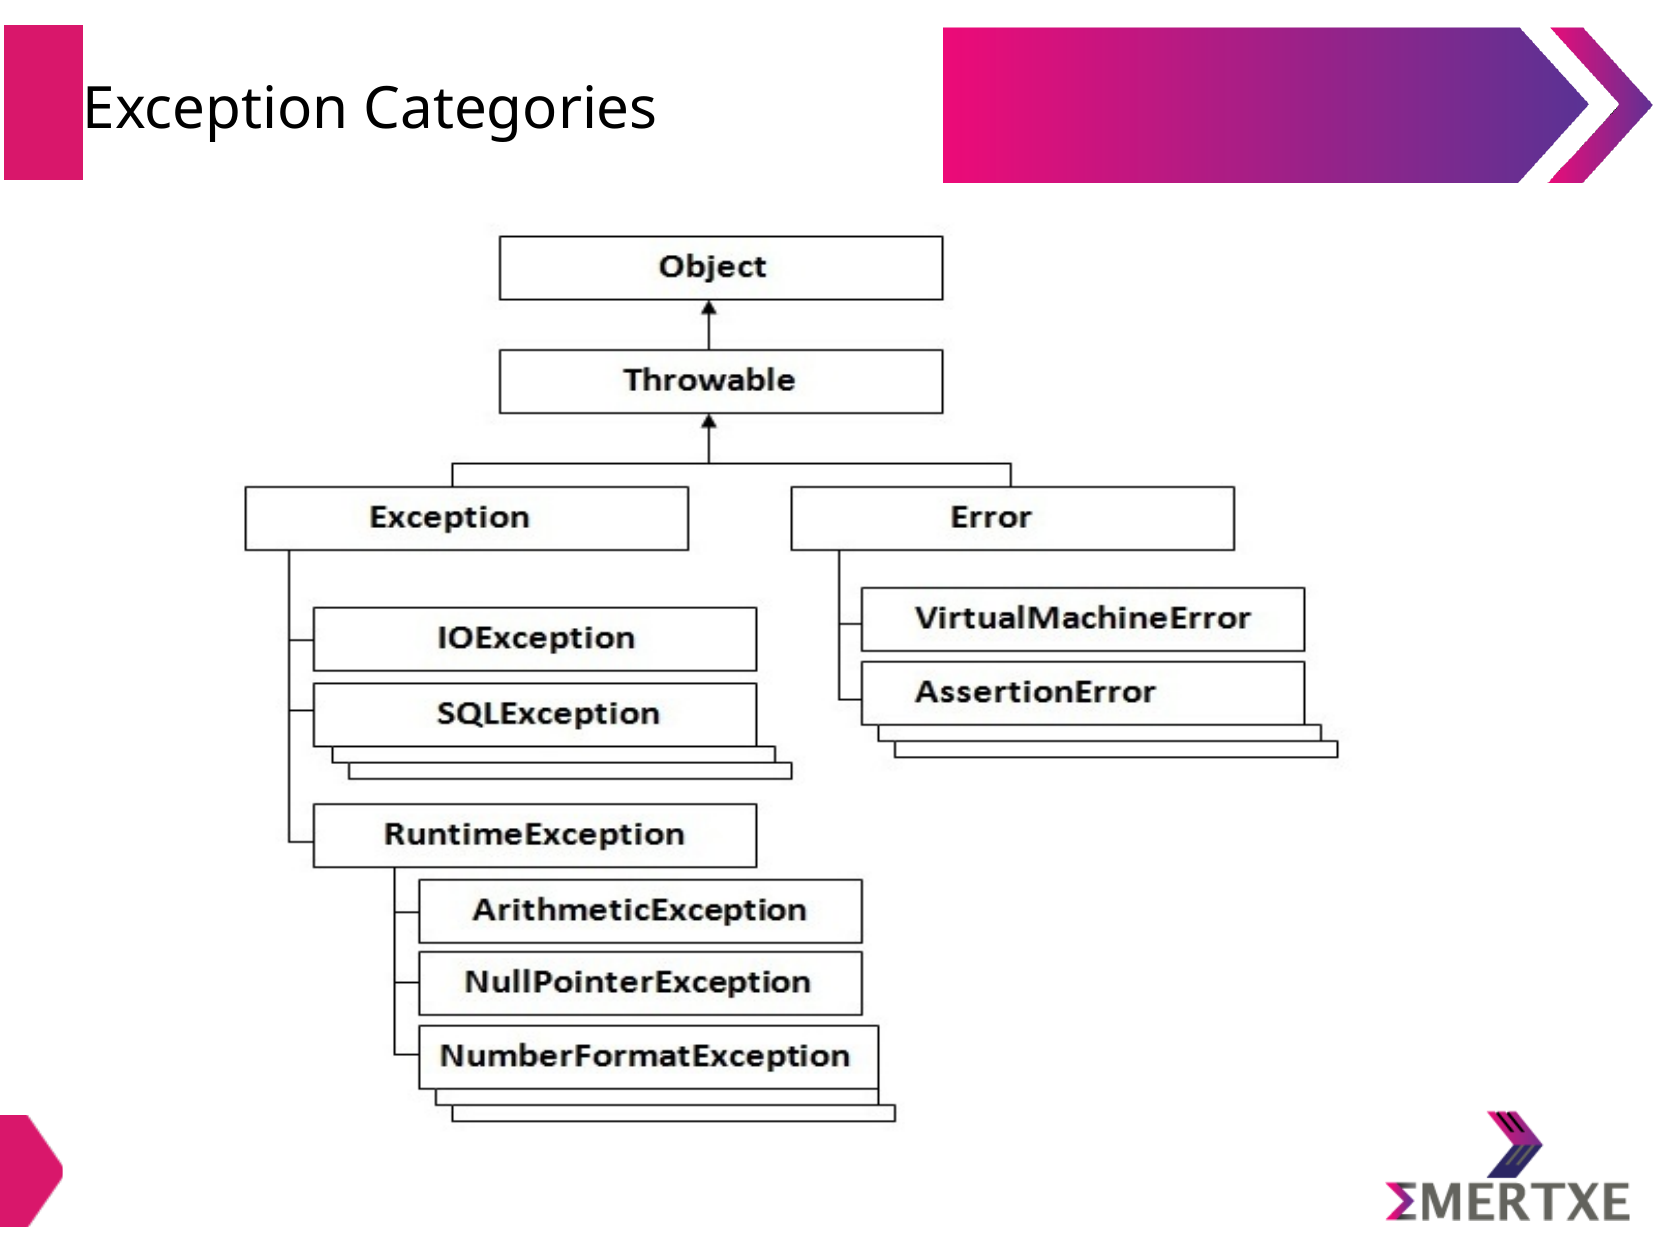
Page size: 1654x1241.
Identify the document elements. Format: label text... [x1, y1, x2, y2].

title Exception Categories [82, 2, 1571, 210]
picture [210, 209, 1366, 1156]
picture [1385, 1107, 1631, 1221]
picture [1571, 27, 1653, 183]
